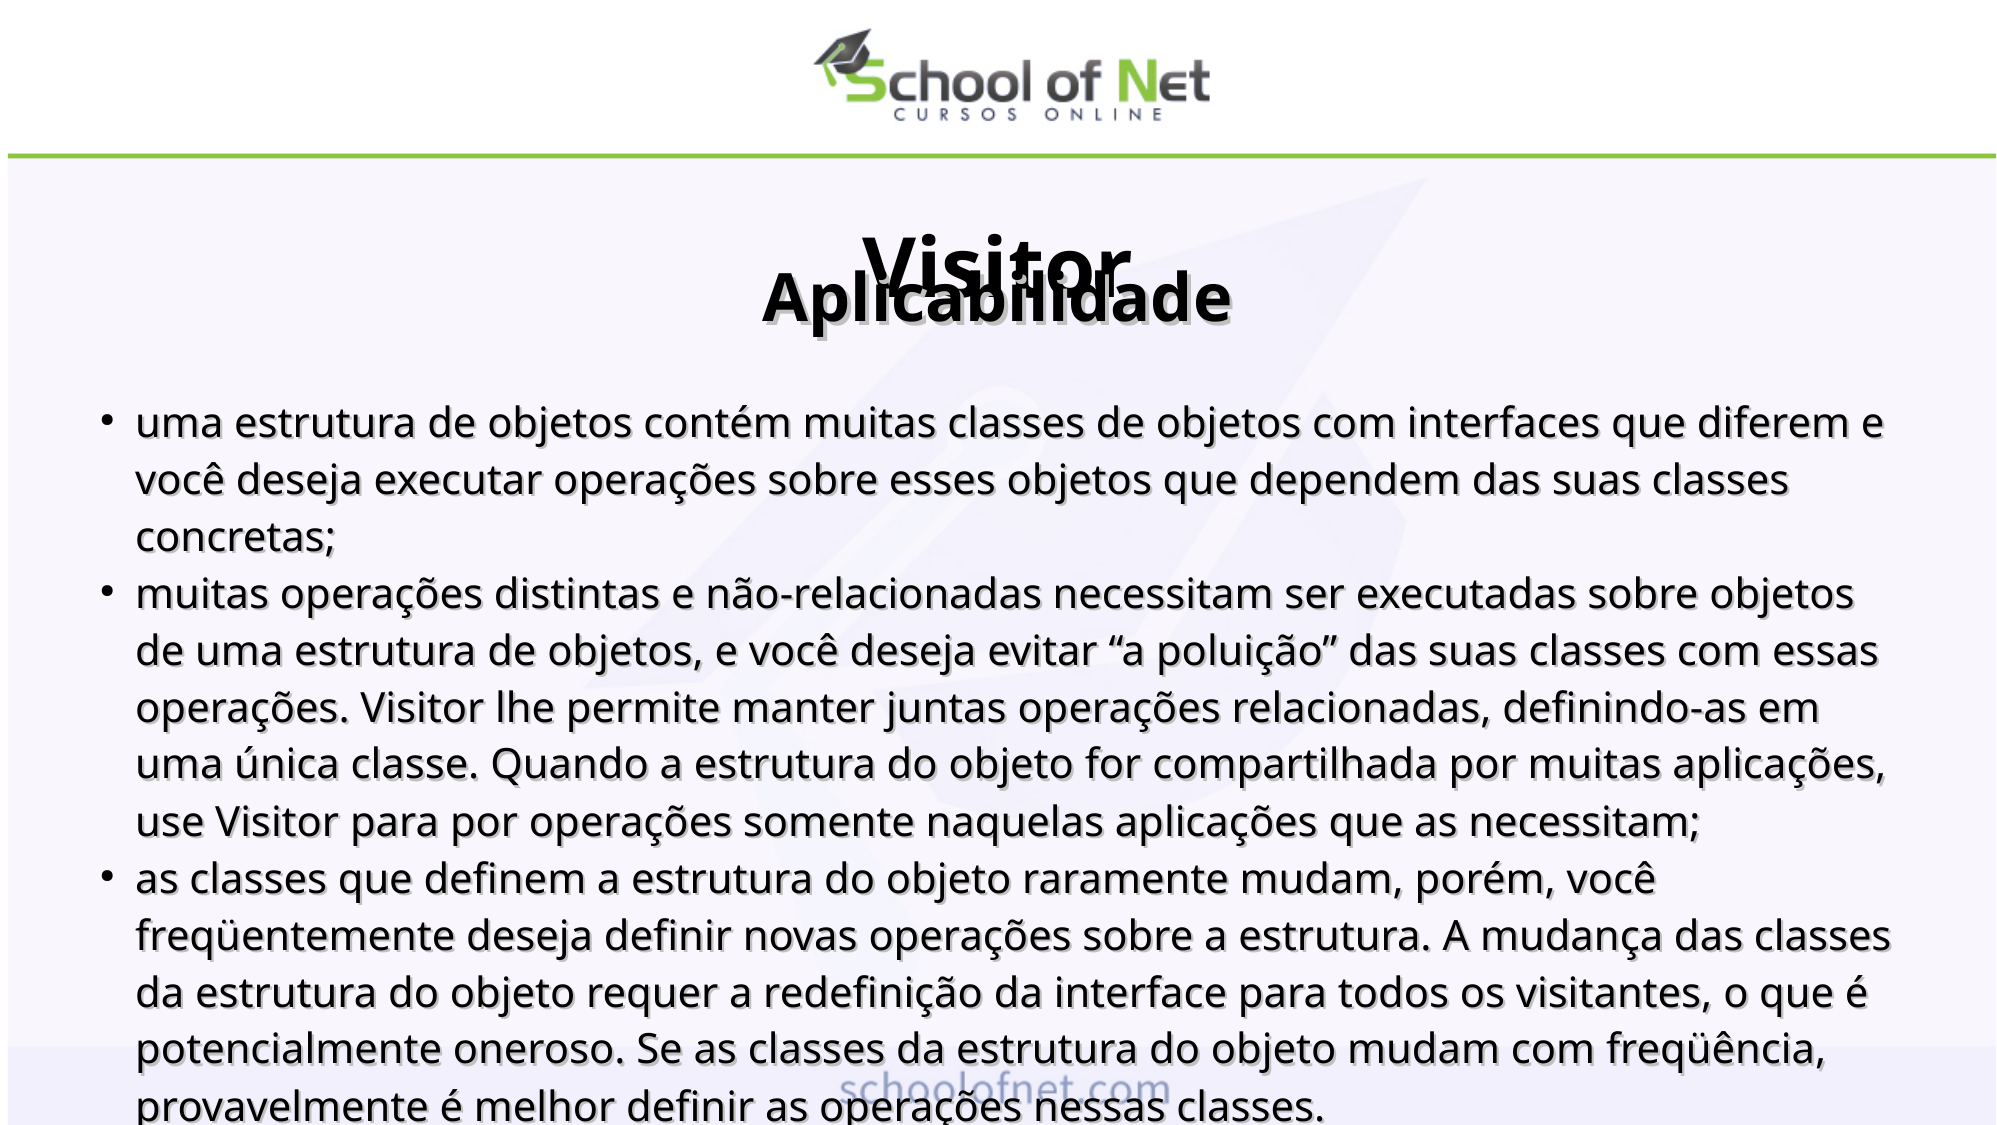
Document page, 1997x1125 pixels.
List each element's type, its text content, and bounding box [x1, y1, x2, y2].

title Visitor [827, 296, 837, 314]
title Visitor [984, 296, 994, 314]
subtitle Aplicabilidade uma estrutura de objetos contém muitas classes de objetos com interfaces que diferem e você deseja executar operações sobre esses objetos que dependem das suas classes concretas; muitas operações distintas e não-relacionadas necessitam ser executadas sobre objetos de uma estrutura de objetos, e você deseja evitar “a poluição” das suas classes com essas operações. Visitor lhe permite manter juntas operações relacionadas, definindo-as em uma única classe. Quando a estrutura do objeto for compartilhada por muitas aplicações, use Visitor para por operações somente naquelas aplicações que as necessitam; as classes que definem a estrutura do objeto raramente mudam, porém, você freqüentemente deseja definir novas operações sobre a estrutura. A mudança das classes da estrutura do objeto requer a redefinição da interface para todos os visitantes, o que é potencialmente oneroso. Se as classes da estrutura do objeto mudam com freqüência, provavelmente é melhor definir as operações nessas classes. [99, 321, 1897, 1063]
title Visitor [99, 171, 1897, 321]
title Visitor [1085, 296, 1096, 314]
picture [7, 5, 1997, 1125]
picture [853, 1103, 864, 1118]
title Visitor [1167, 296, 1178, 314]
picture [144, 1103, 155, 1118]
